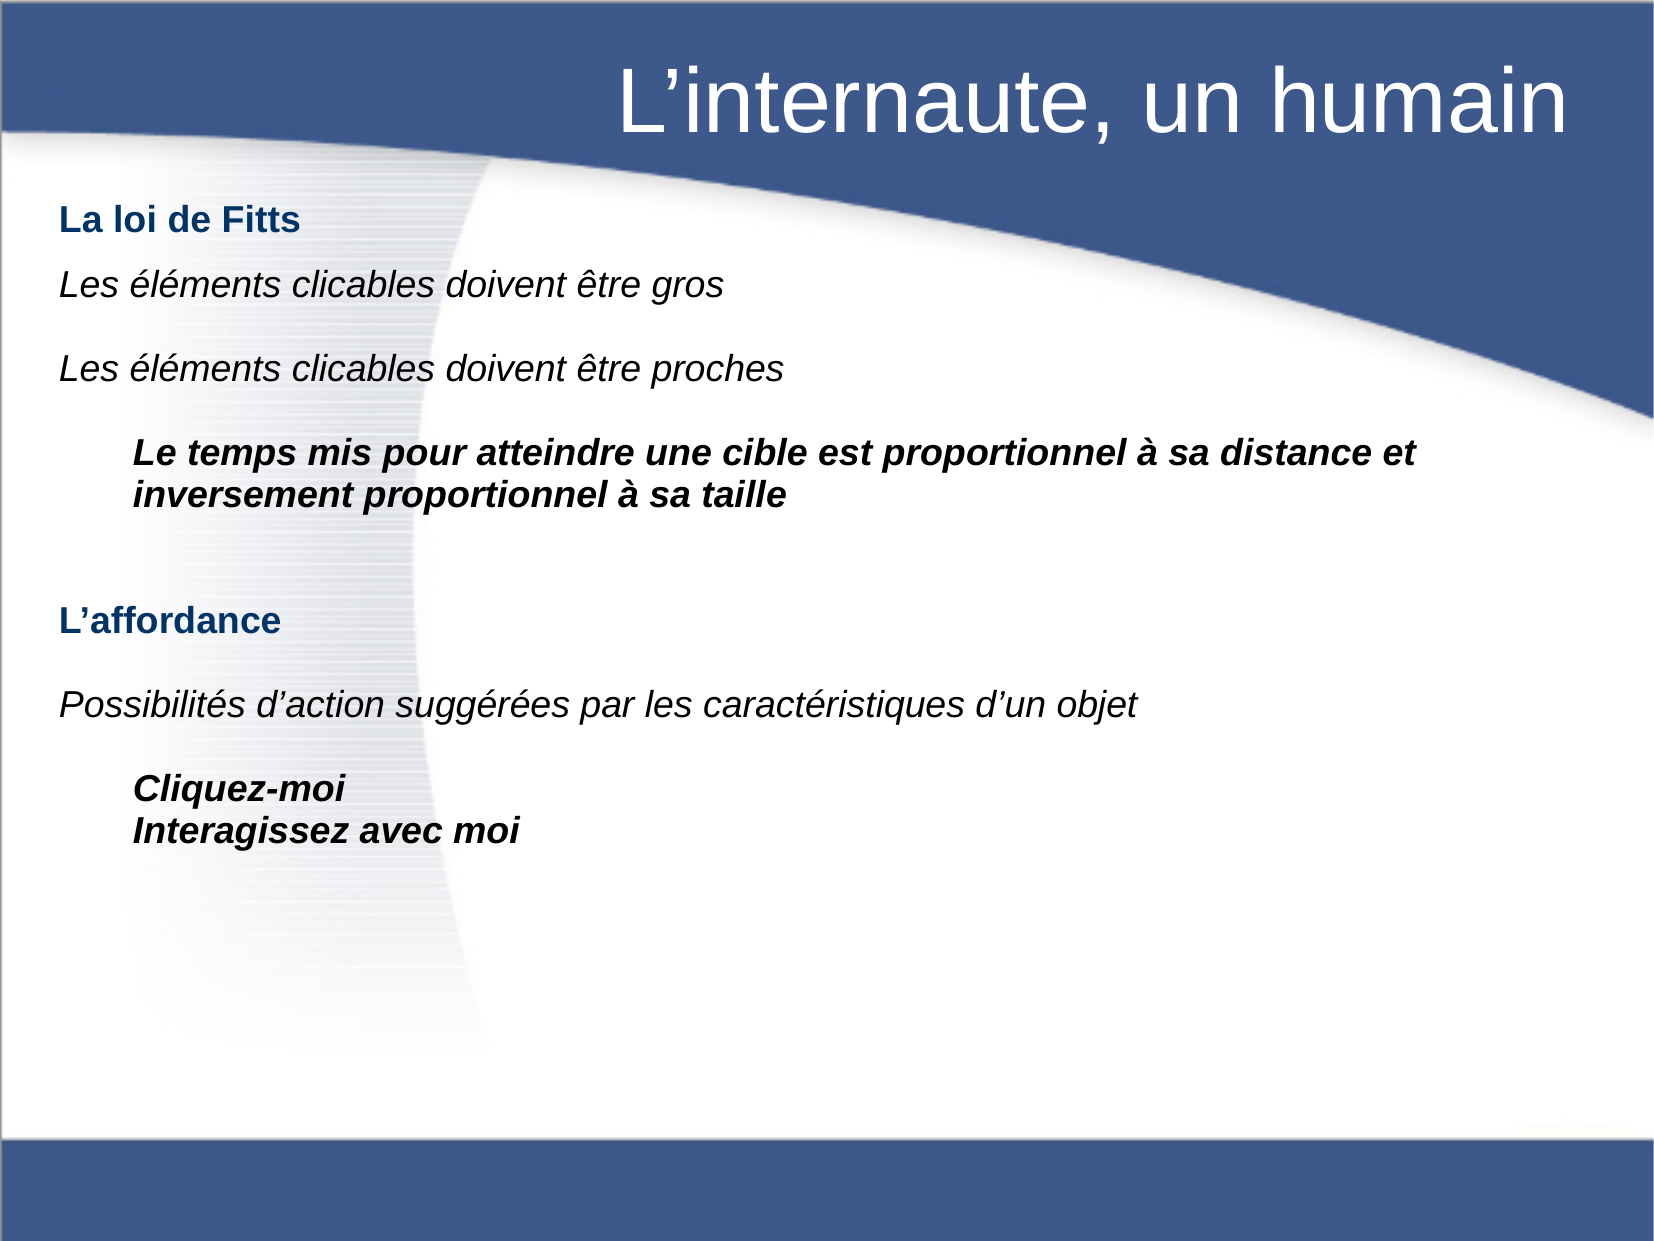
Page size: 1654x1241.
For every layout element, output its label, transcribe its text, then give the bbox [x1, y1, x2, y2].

text_box La loi de Fitts Les éléments clicables doivent être gros Les éléments clicables doivent être proches Le temps mis pour atteindre une cible est proportionnel à sa distance et inversement proportionnel à sa taille L’affordance Possibilités d’action suggérées par les caractéristiques d’un objet Cliquez-moi Interagissez avec moi [59, 198, 1583, 1146]
picture [0, 0, 1654, 1241]
title L’internaute, un humain [82, 49, 1571, 198]
